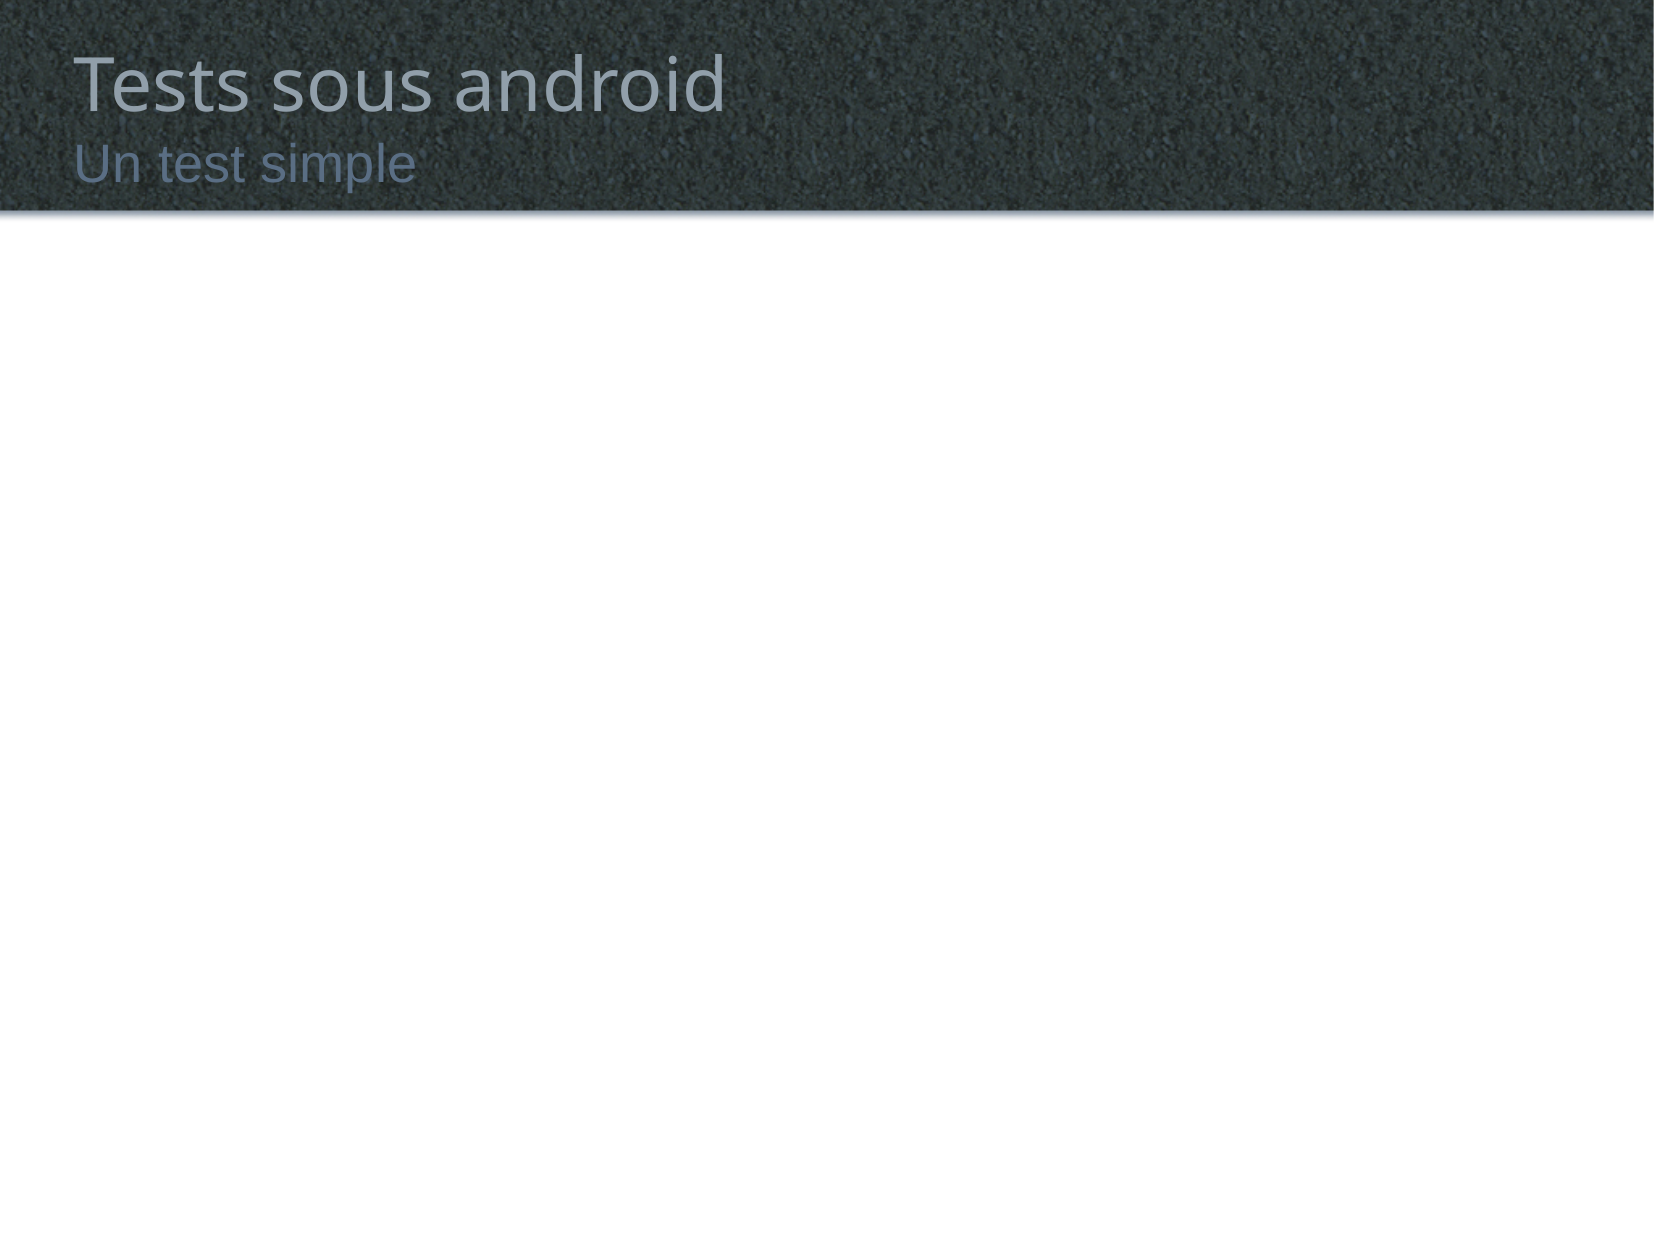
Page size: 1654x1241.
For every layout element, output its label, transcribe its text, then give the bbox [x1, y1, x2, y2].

text_box Tests sous android Un test simple [59, 23, 1554, 205]
picture [0, 0, 1654, 1241]
